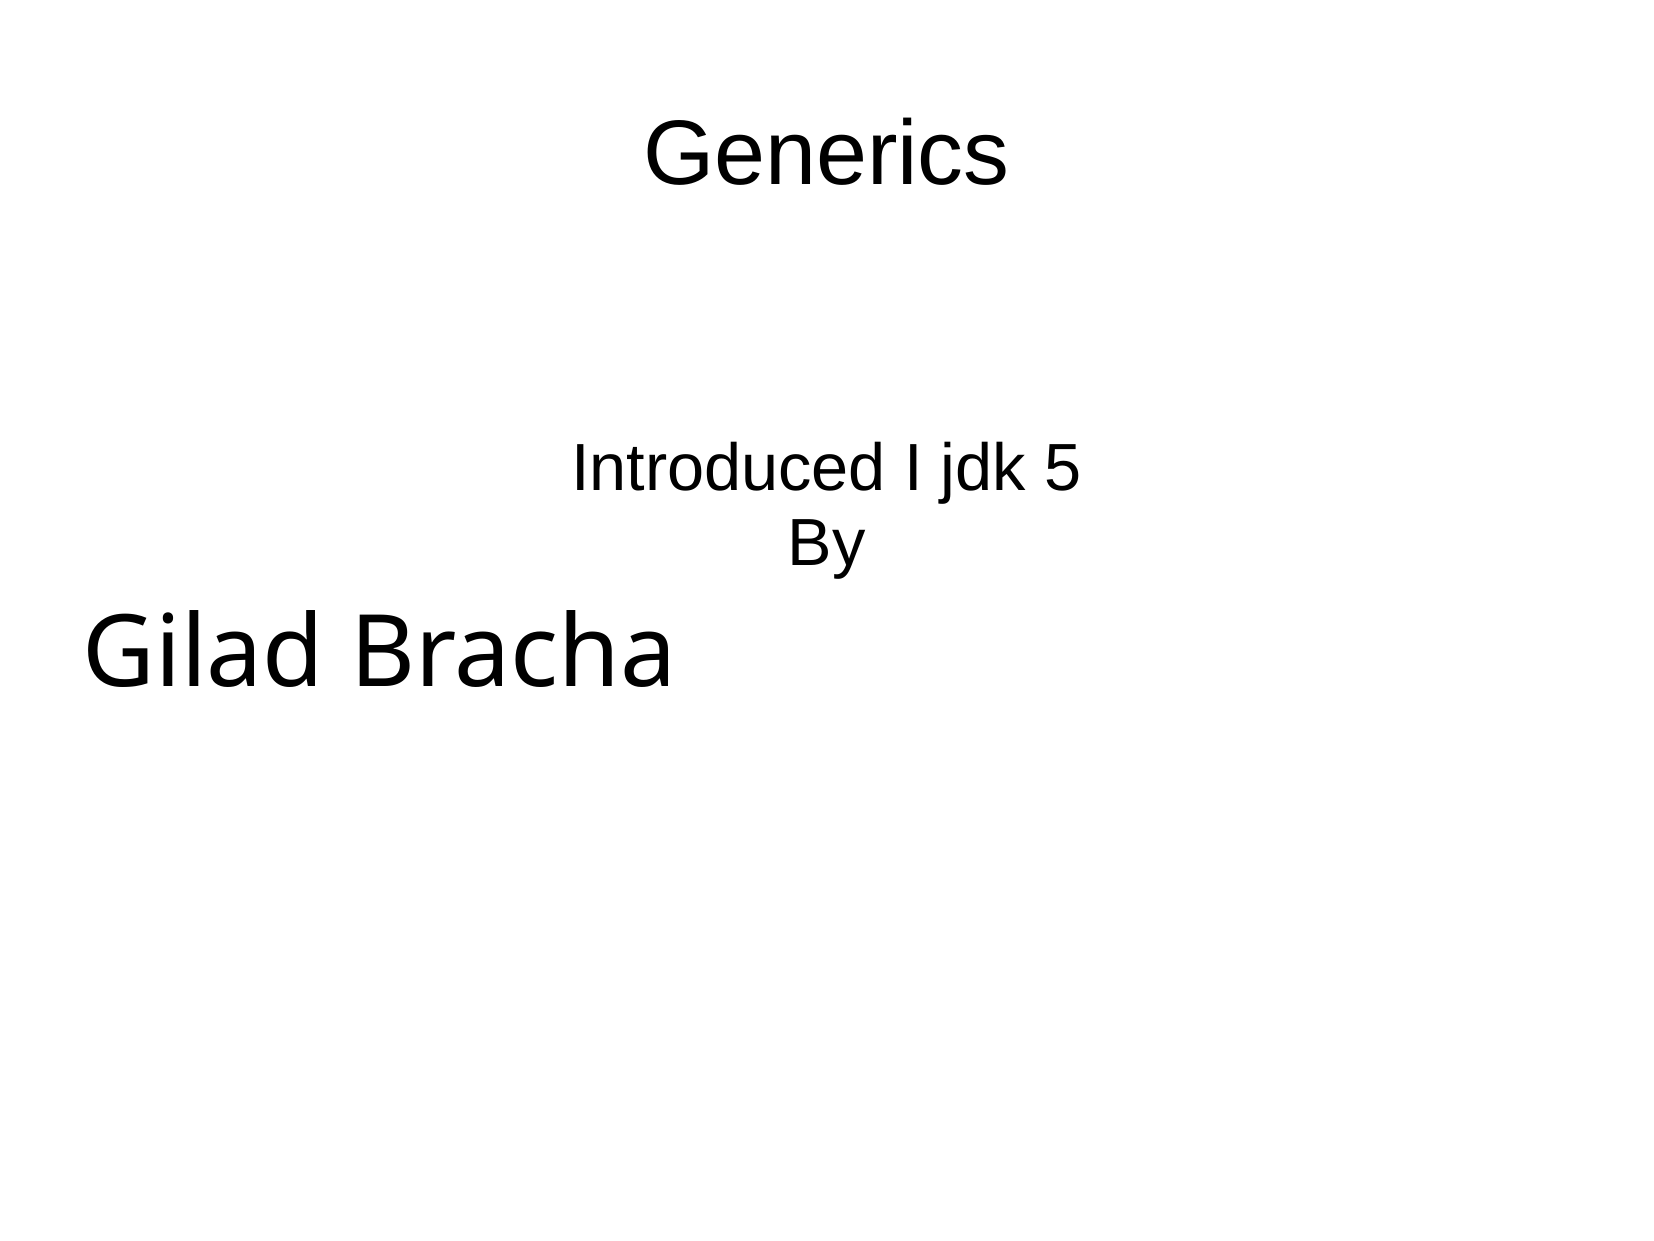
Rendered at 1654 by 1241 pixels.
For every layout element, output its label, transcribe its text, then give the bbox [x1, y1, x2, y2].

subtitle Introduced I jdk 5 By Gilad Bracha [82, 290, 1571, 1109]
title Generics [82, 49, 1571, 257]
